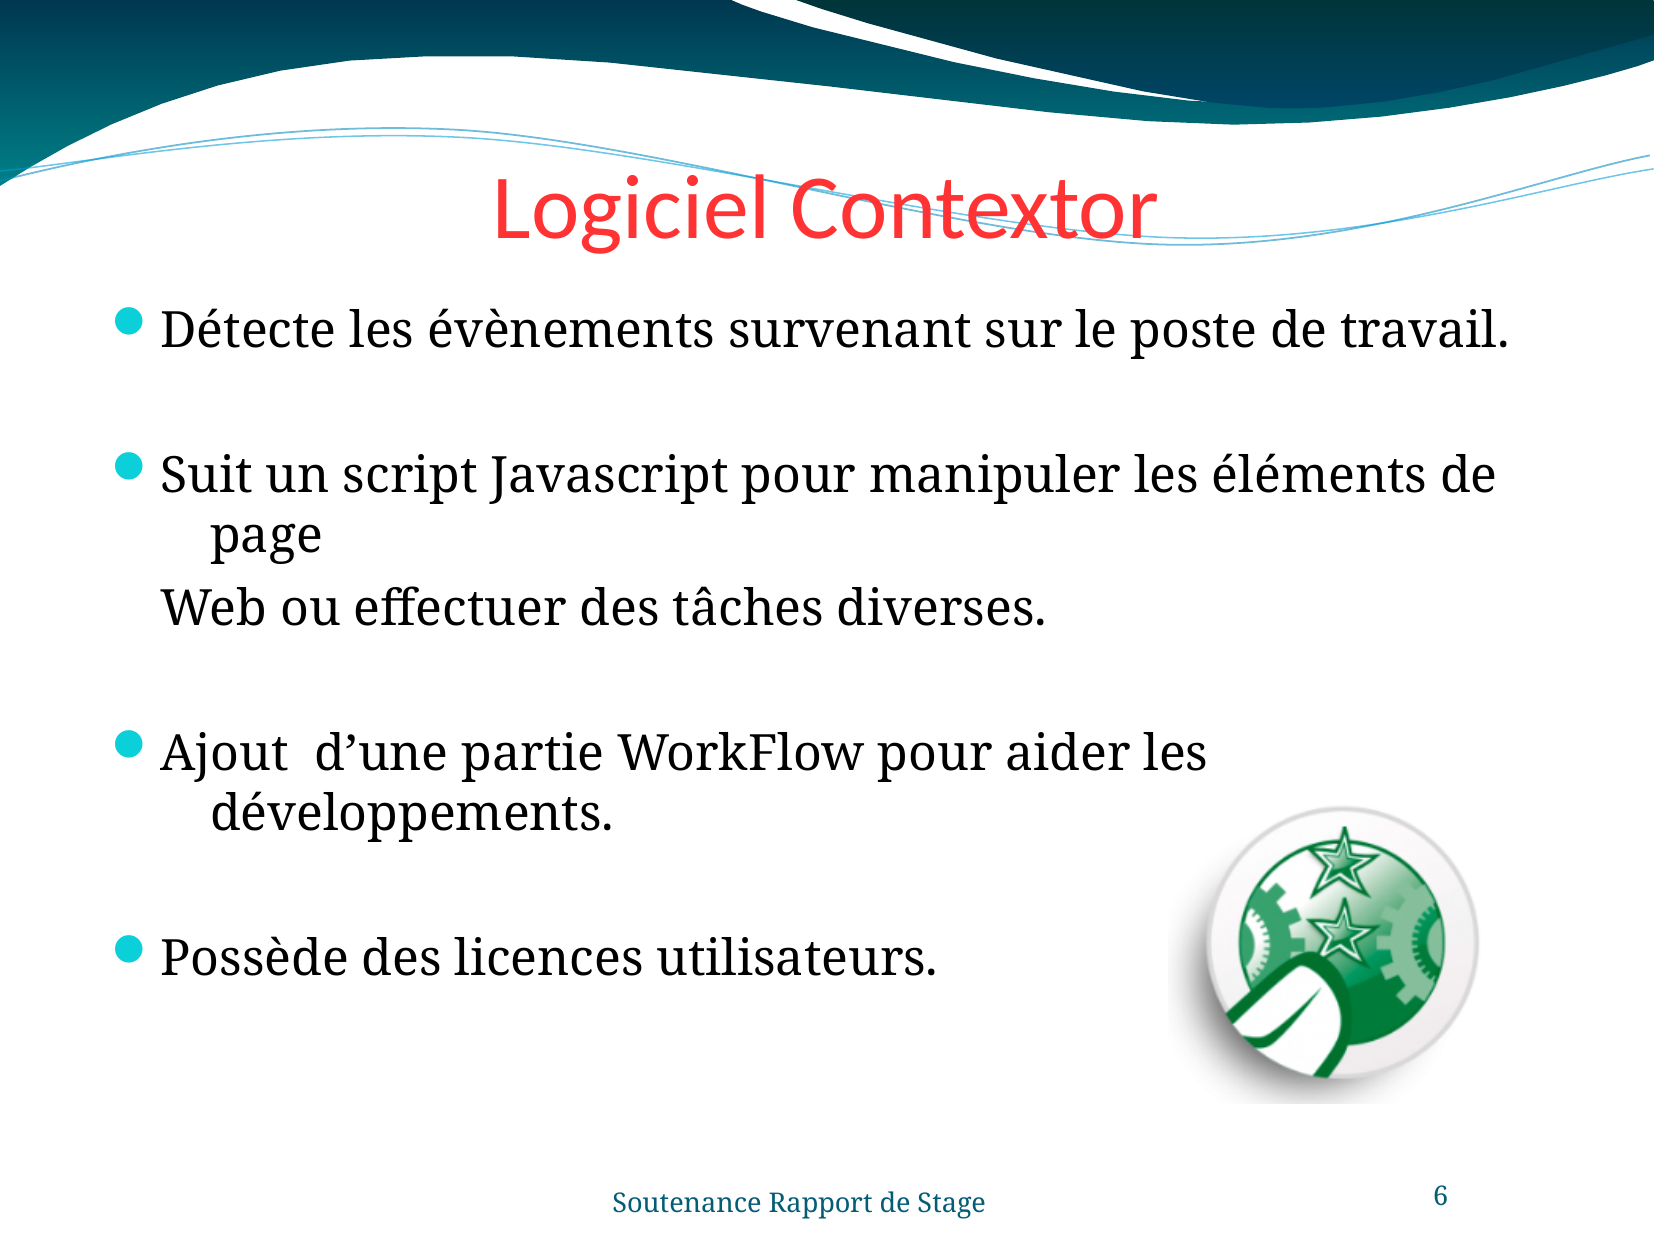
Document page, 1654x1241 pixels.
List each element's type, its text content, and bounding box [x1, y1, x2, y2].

text_box Soutenance Rapport de Stage [496, 1151, 1103, 1218]
text_box <numéro> [1433, 1149, 1571, 1216]
list Détecte les évènements survenant sur le poste de travail. Suit un script Javascript pour manipuler les éléments de page Web ou effectuer des tâches diverses. Ajout d’une partie WorkFlow pour aider les développements. Possède des licences utilisateurs. [94, 289, 1583, 880]
title Logiciel Contextor [82, 49, 1571, 257]
picture [1168, 797, 1504, 1104]
